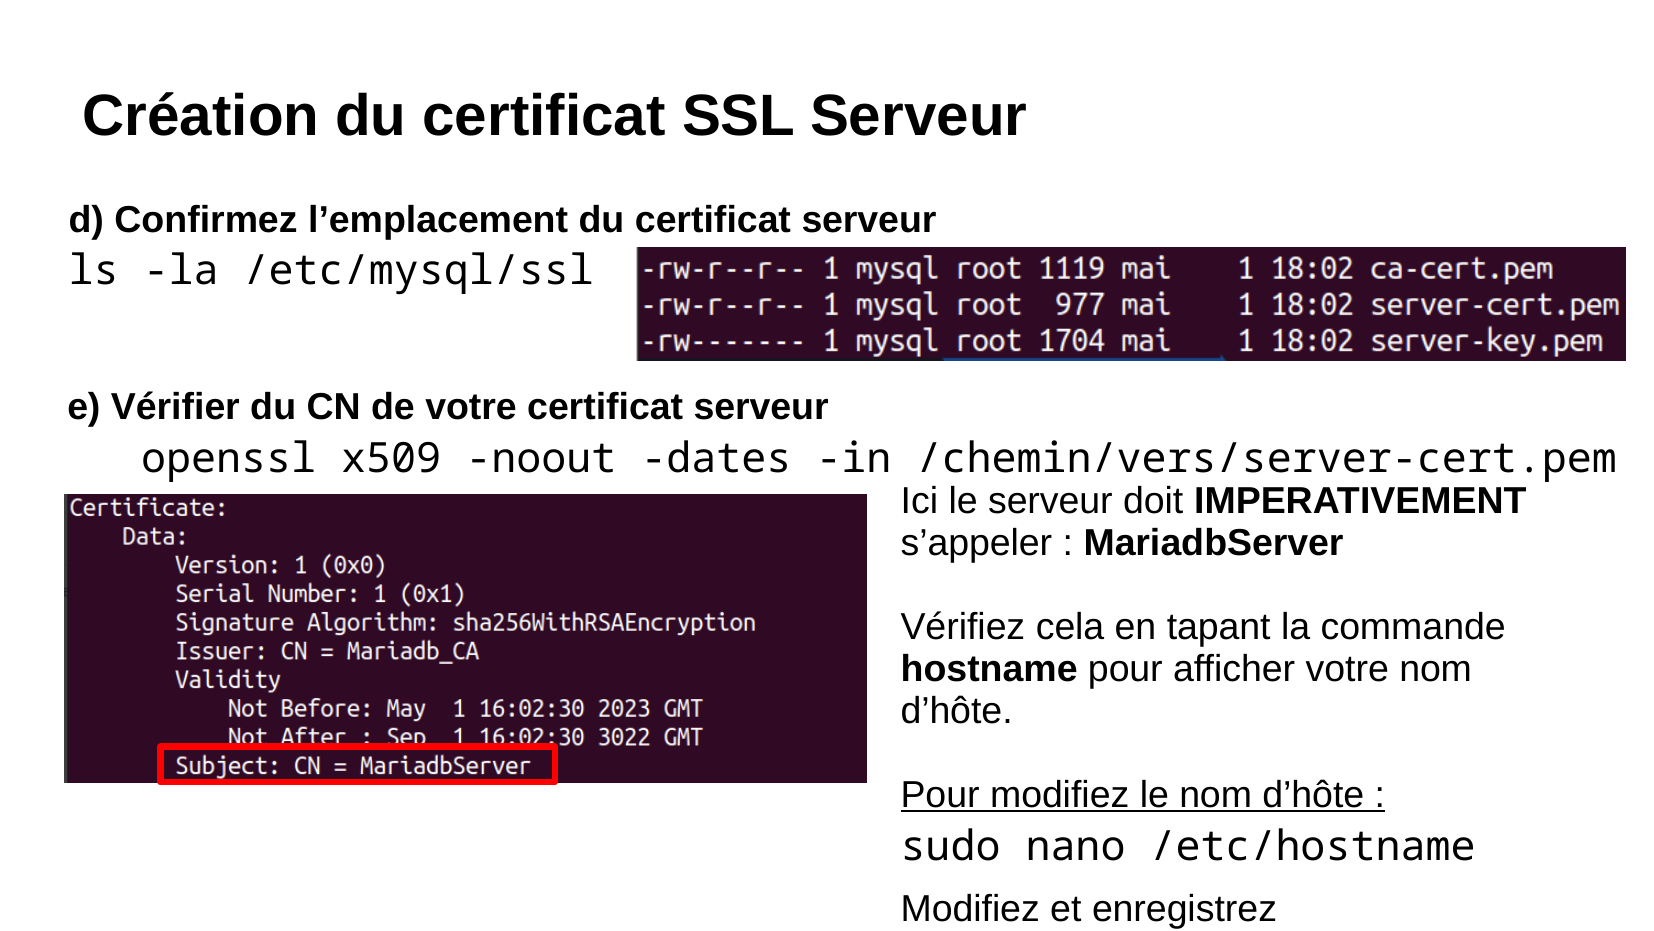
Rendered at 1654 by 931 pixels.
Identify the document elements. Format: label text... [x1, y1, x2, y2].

text_box Ici le serveur doit IMPERATIVEMENT s’appeler : MariadbServer Vérifiez cela en tapant la commande hostname pour afficher votre nom d’hôte. Pour modifiez le nom d’hôte : sudo nano /etc/hostname Modifiez et enregistrez [885, 472, 1595, 931]
picture [64, 494, 867, 786]
text_box e) Vérifier du CN de votre certificat serveur openssl x509 -noout -dates -in /chemin/vers/server-cert.pem [52, 378, 1631, 562]
text_box d) Confirmez l’emplacement du certificat serveur ls -la /etc/mysql/ssl [53, 190, 1506, 327]
picture [636, 247, 1626, 361]
title Création du certificat SSL Serveur [82, 37, 1571, 193]
